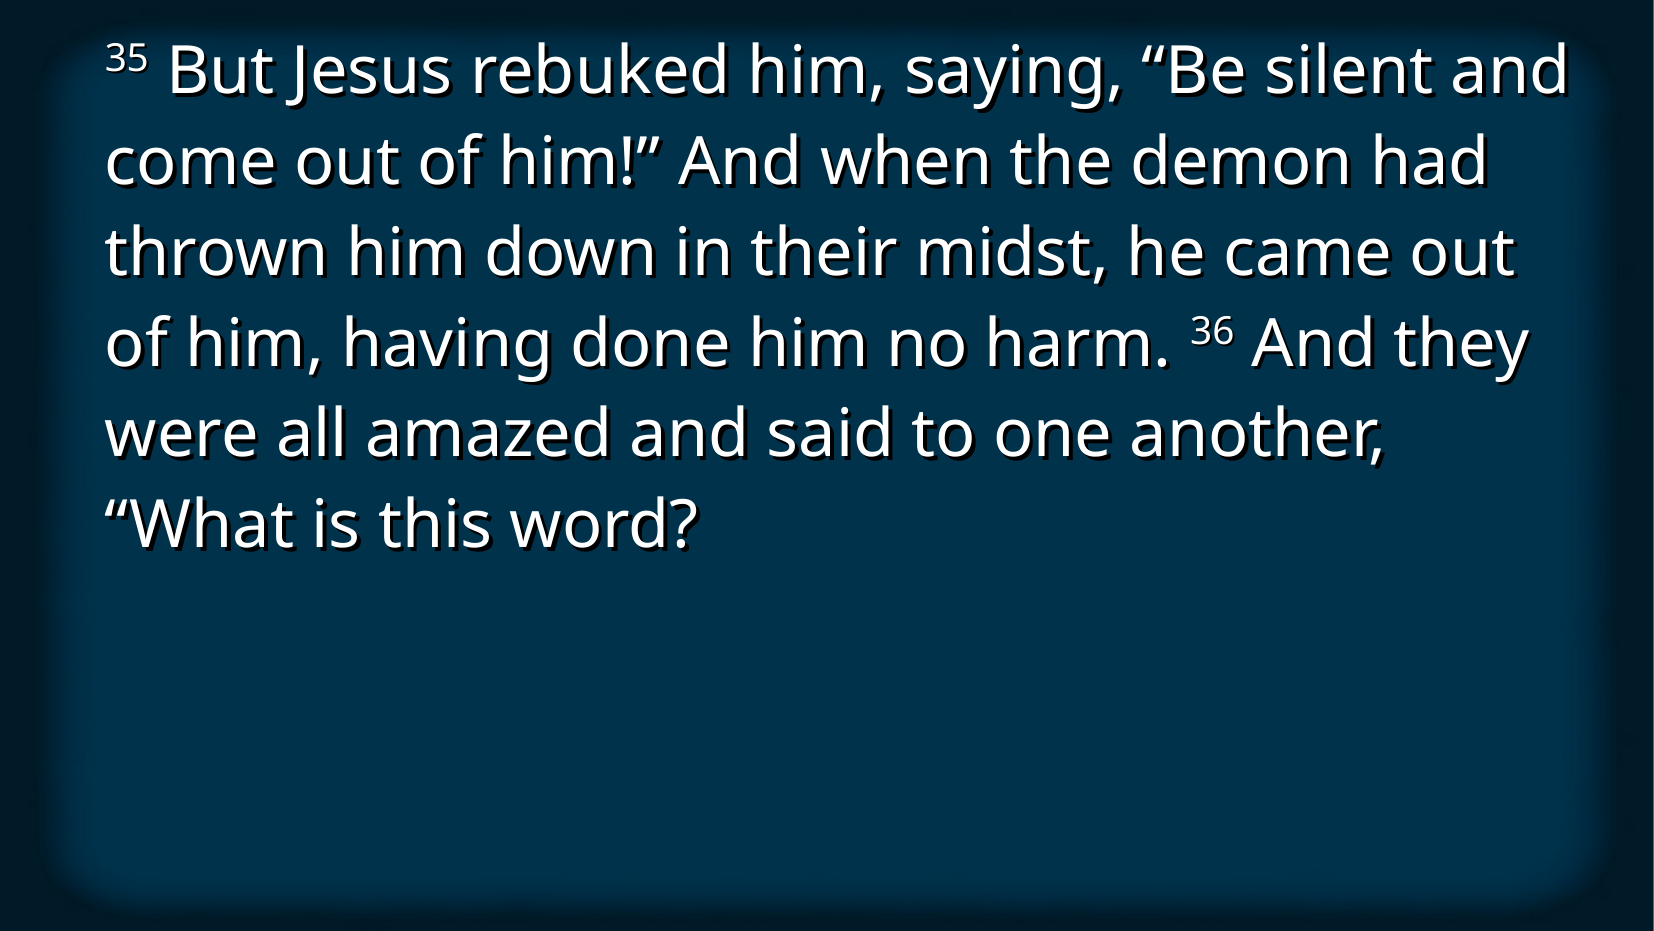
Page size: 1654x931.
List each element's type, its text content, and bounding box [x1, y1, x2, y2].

picture [0, 0, 1654, 931]
text_box 35 But Jesus rebuked him, saying, “Be silent and come out of him!” And when the demon had thrown him down in their midst, he came out of him, having done him no harm. 36 And they were all amazed and said to one another, “What is this word? [90, 15, 1591, 563]
